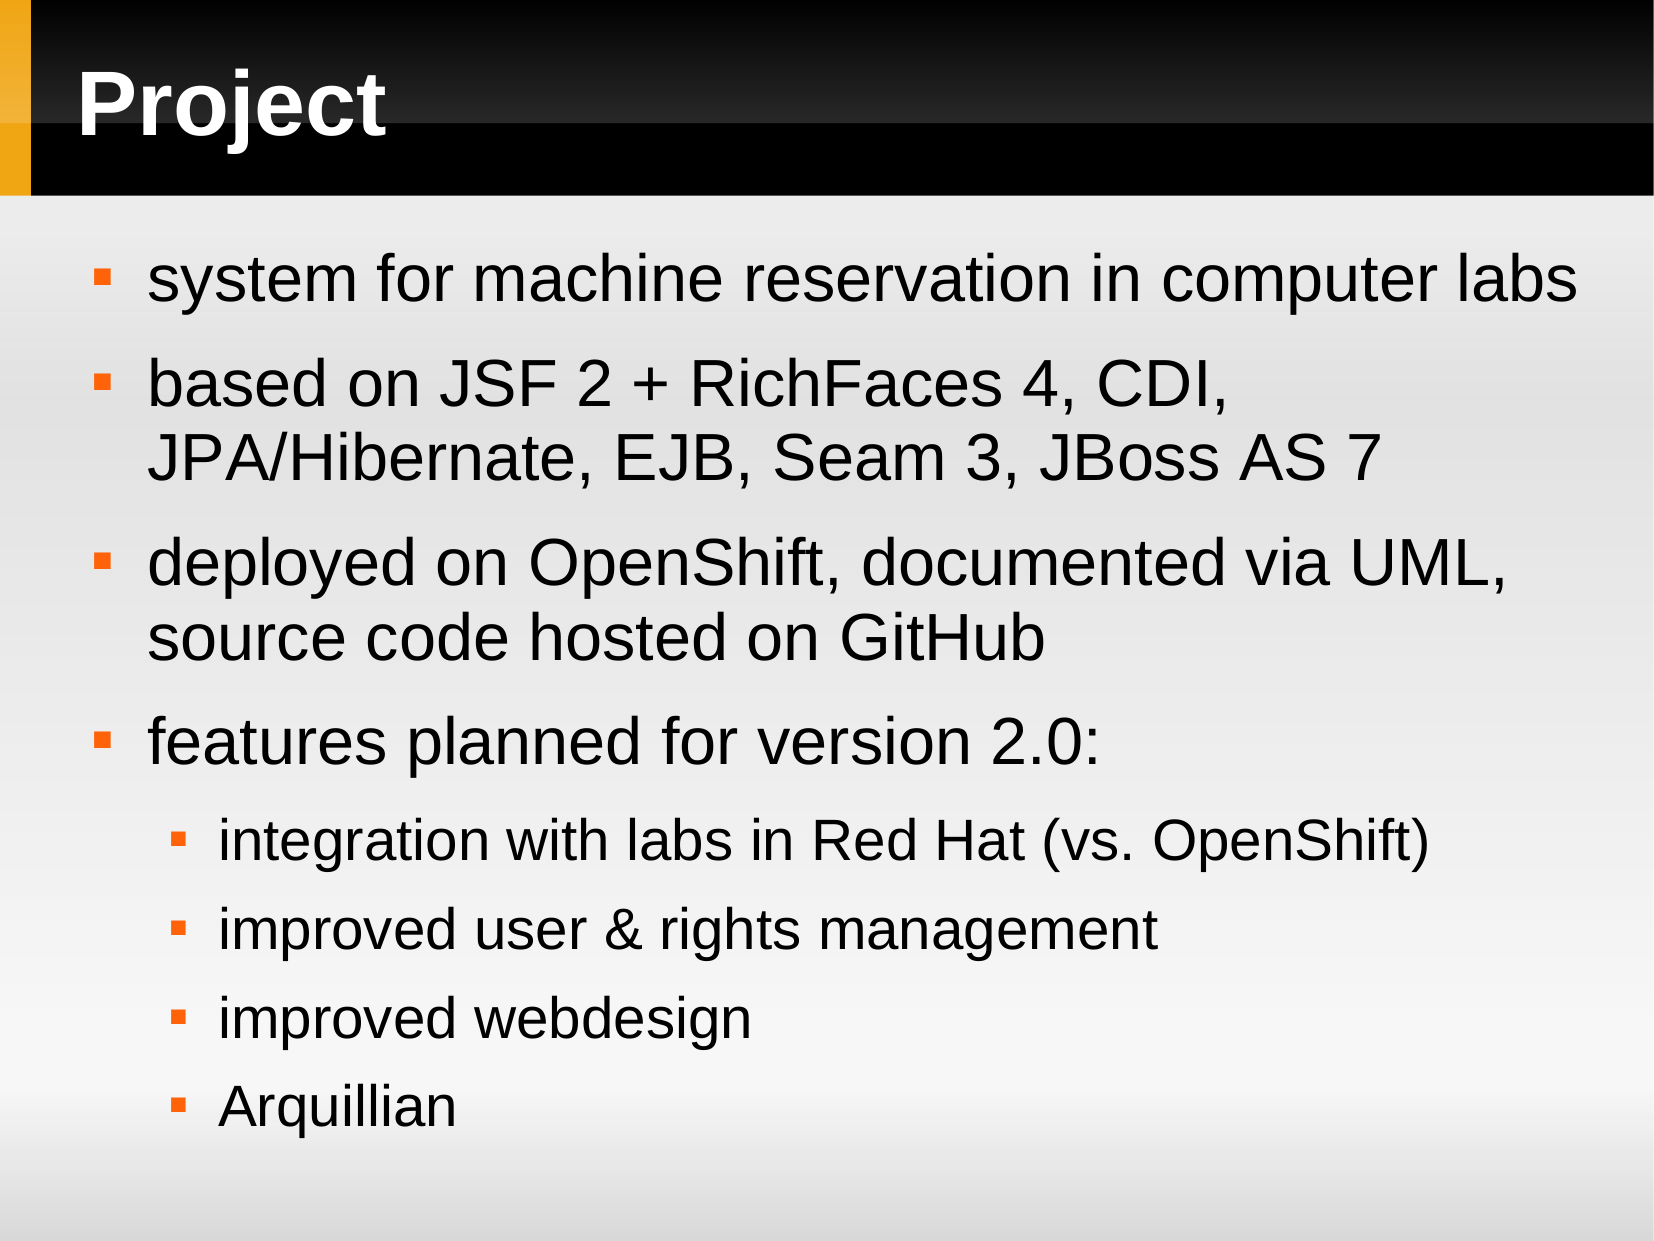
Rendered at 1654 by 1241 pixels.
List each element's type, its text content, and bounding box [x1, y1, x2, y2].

picture [0, 0, 1654, 1241]
title Project [76, 0, 1565, 208]
list system for machine reservation in computer labs based on JSF 2 + RichFaces 4, CDI, JPA/Hibernate, EJB, Seam 3, JBoss AS 7 deployed on OpenShift, documented via UML, source code hosted on GitHub features planned for version 2.0: integration with labs in Red Hat (vs. OpenShift) improved user & rights management improved webdesign Arquillian [76, 241, 1603, 1140]
